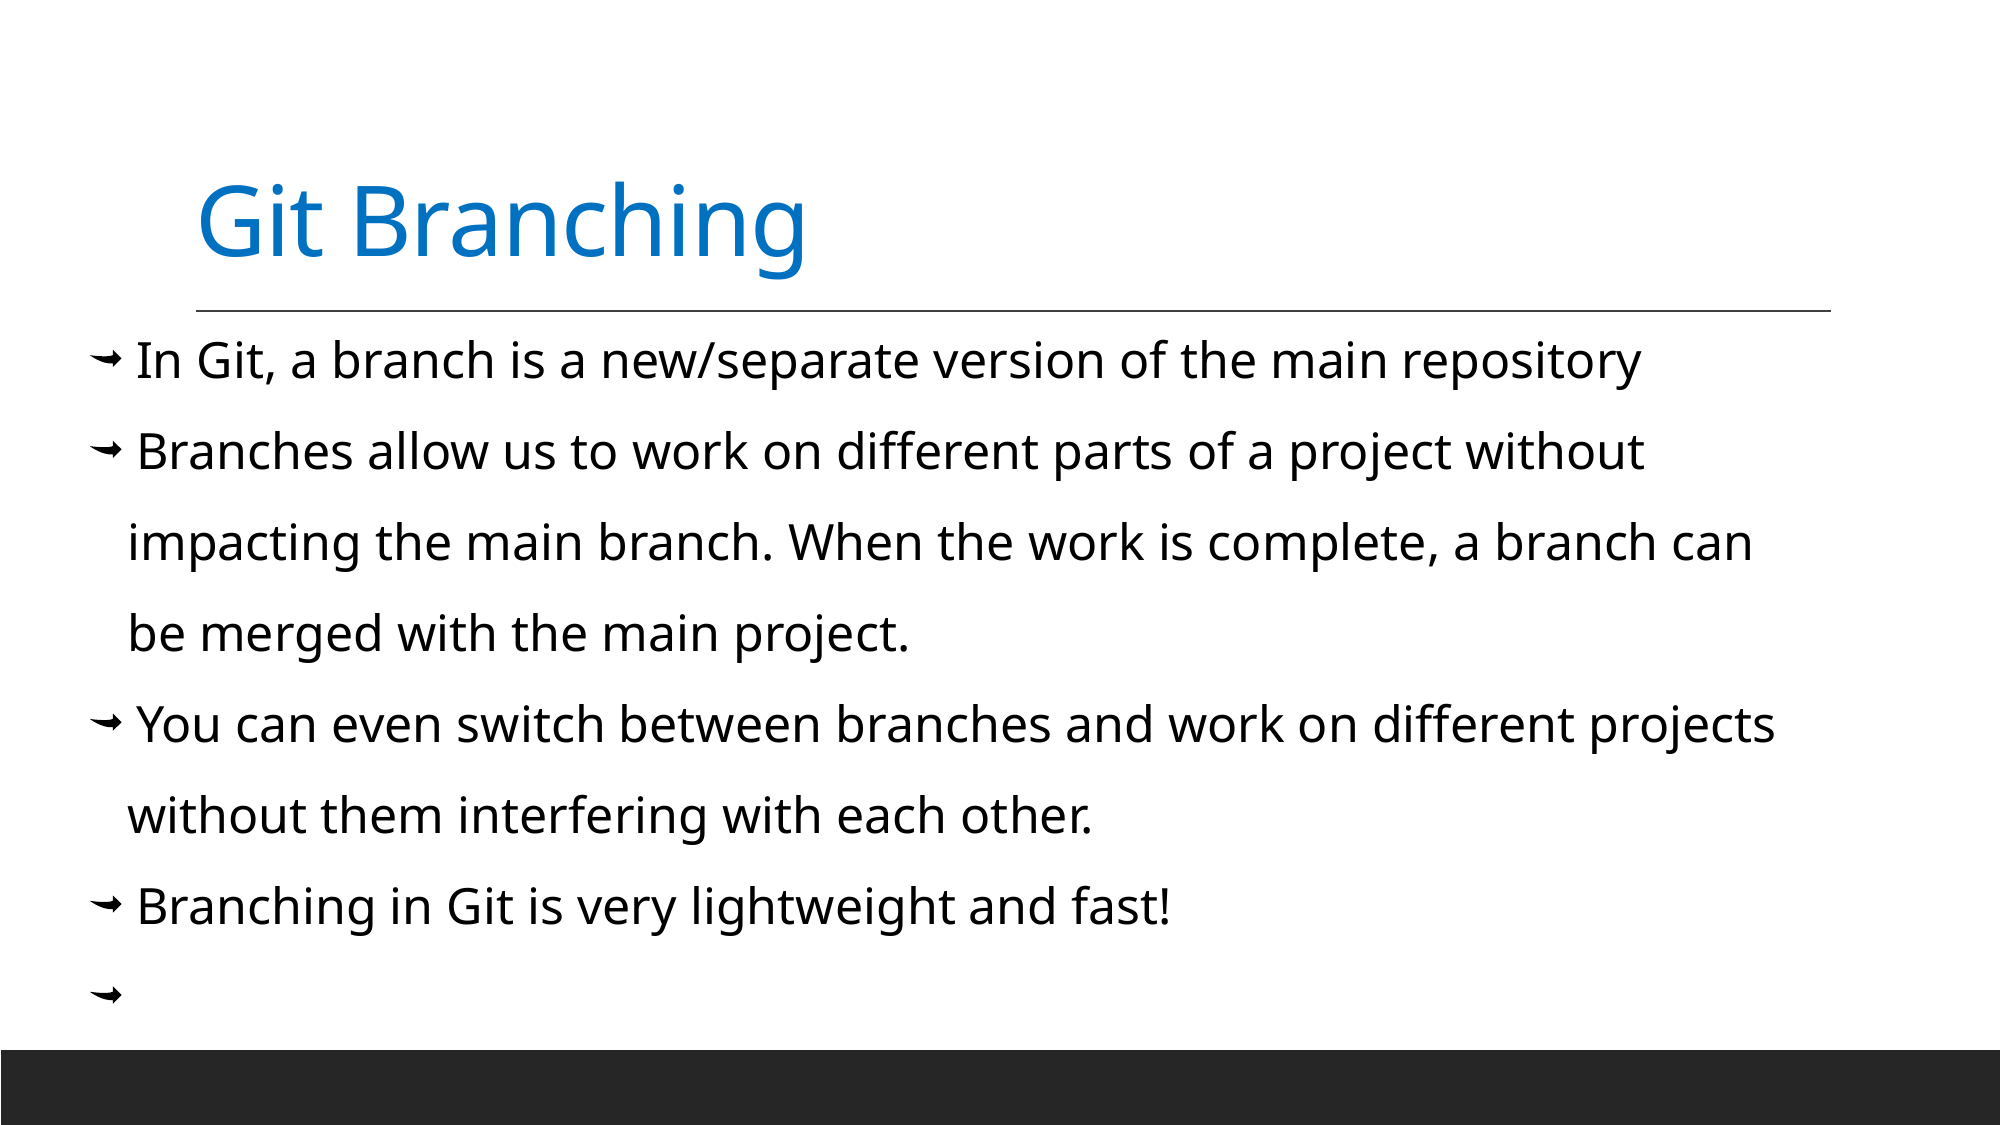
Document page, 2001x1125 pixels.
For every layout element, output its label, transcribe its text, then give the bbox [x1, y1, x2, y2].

title Git Branching [180, 47, 1831, 286]
list In Git, a branch is a new/separate version of the main repository Branches allow us to work on different parts of a project without impacting the main branch. When the work is complete, a branch can be merged with the main project. You can even switch between branches and work on different projects without them interfering with each other. Branching in Git is very lightweight and fast! [88, 314, 1912, 1006]
